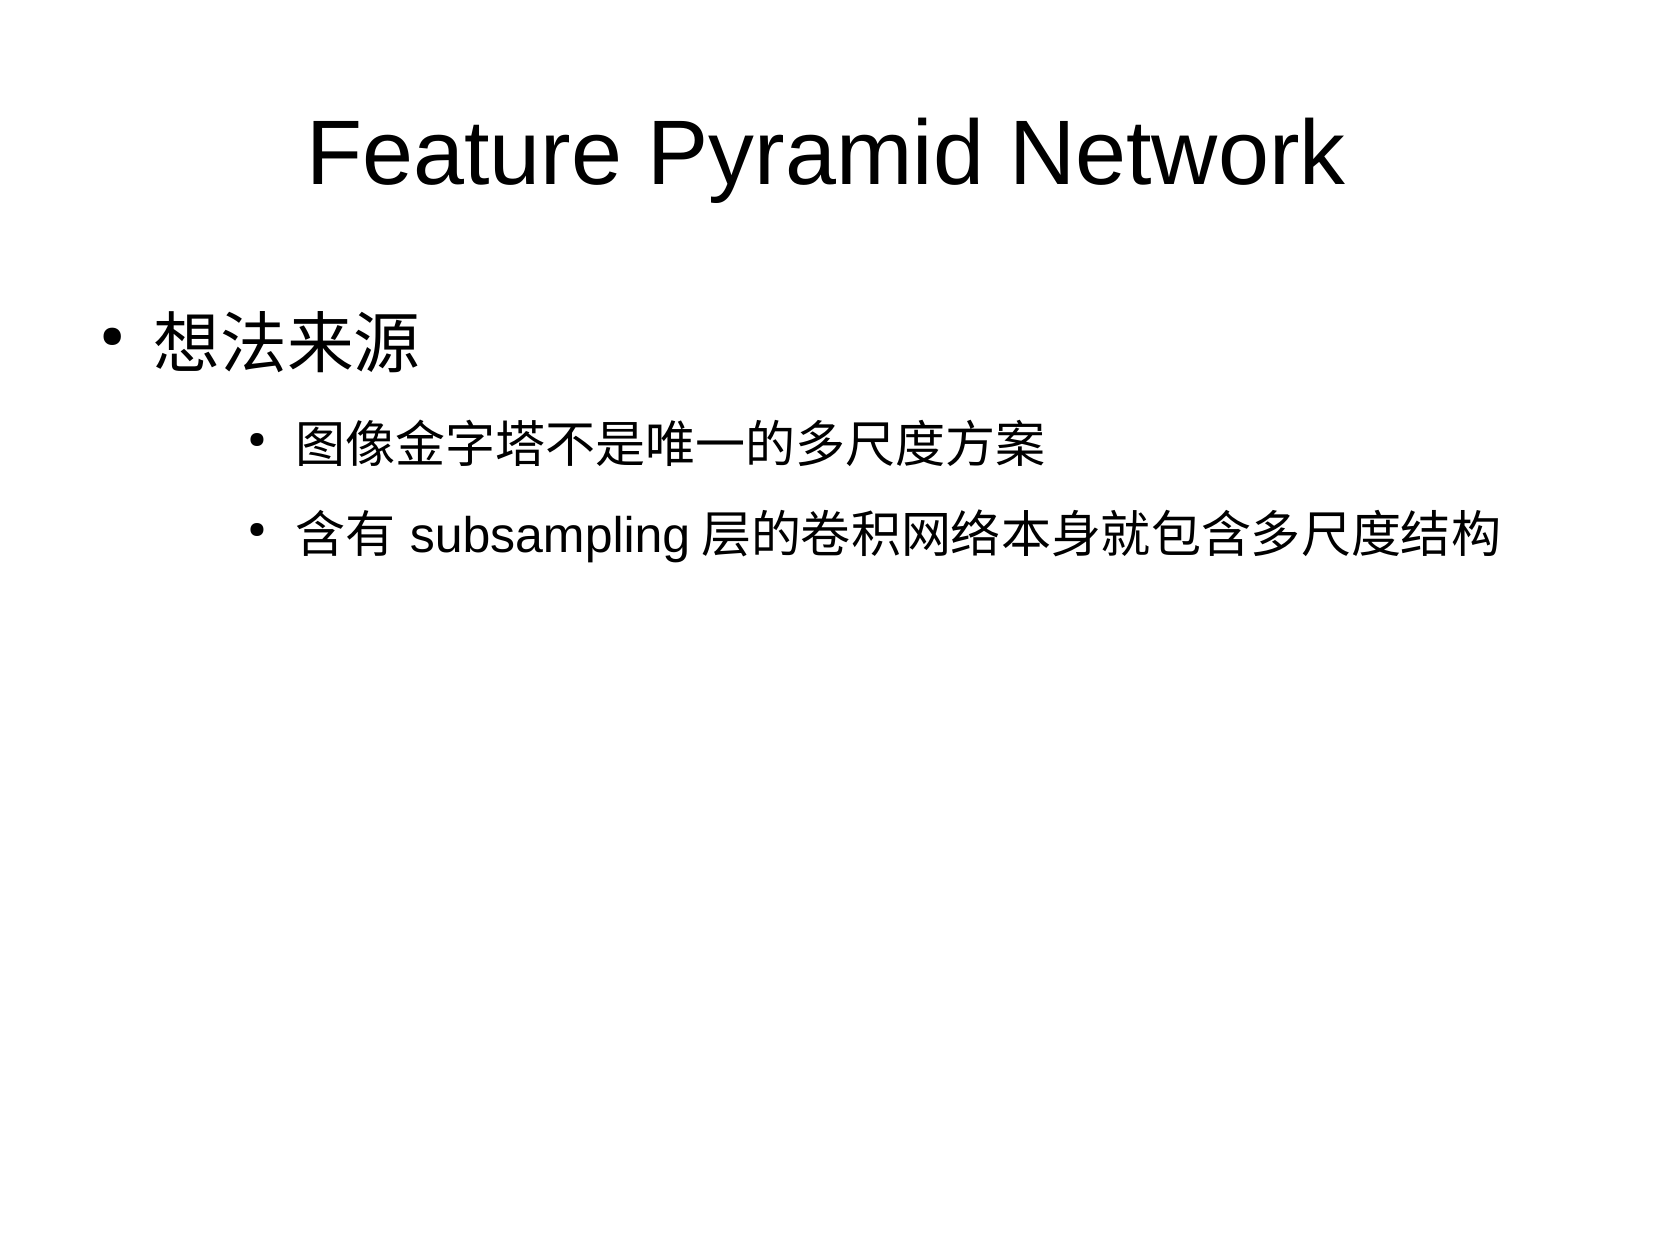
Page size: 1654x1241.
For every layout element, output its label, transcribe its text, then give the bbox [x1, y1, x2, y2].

title Feature Pyramid Network [82, 49, 1571, 257]
list 想法来源 图像金字塔不是唯一的多尺度方案 含有subsampling层的卷积网络本身就包含多尺度结构 [82, 290, 1571, 1146]
